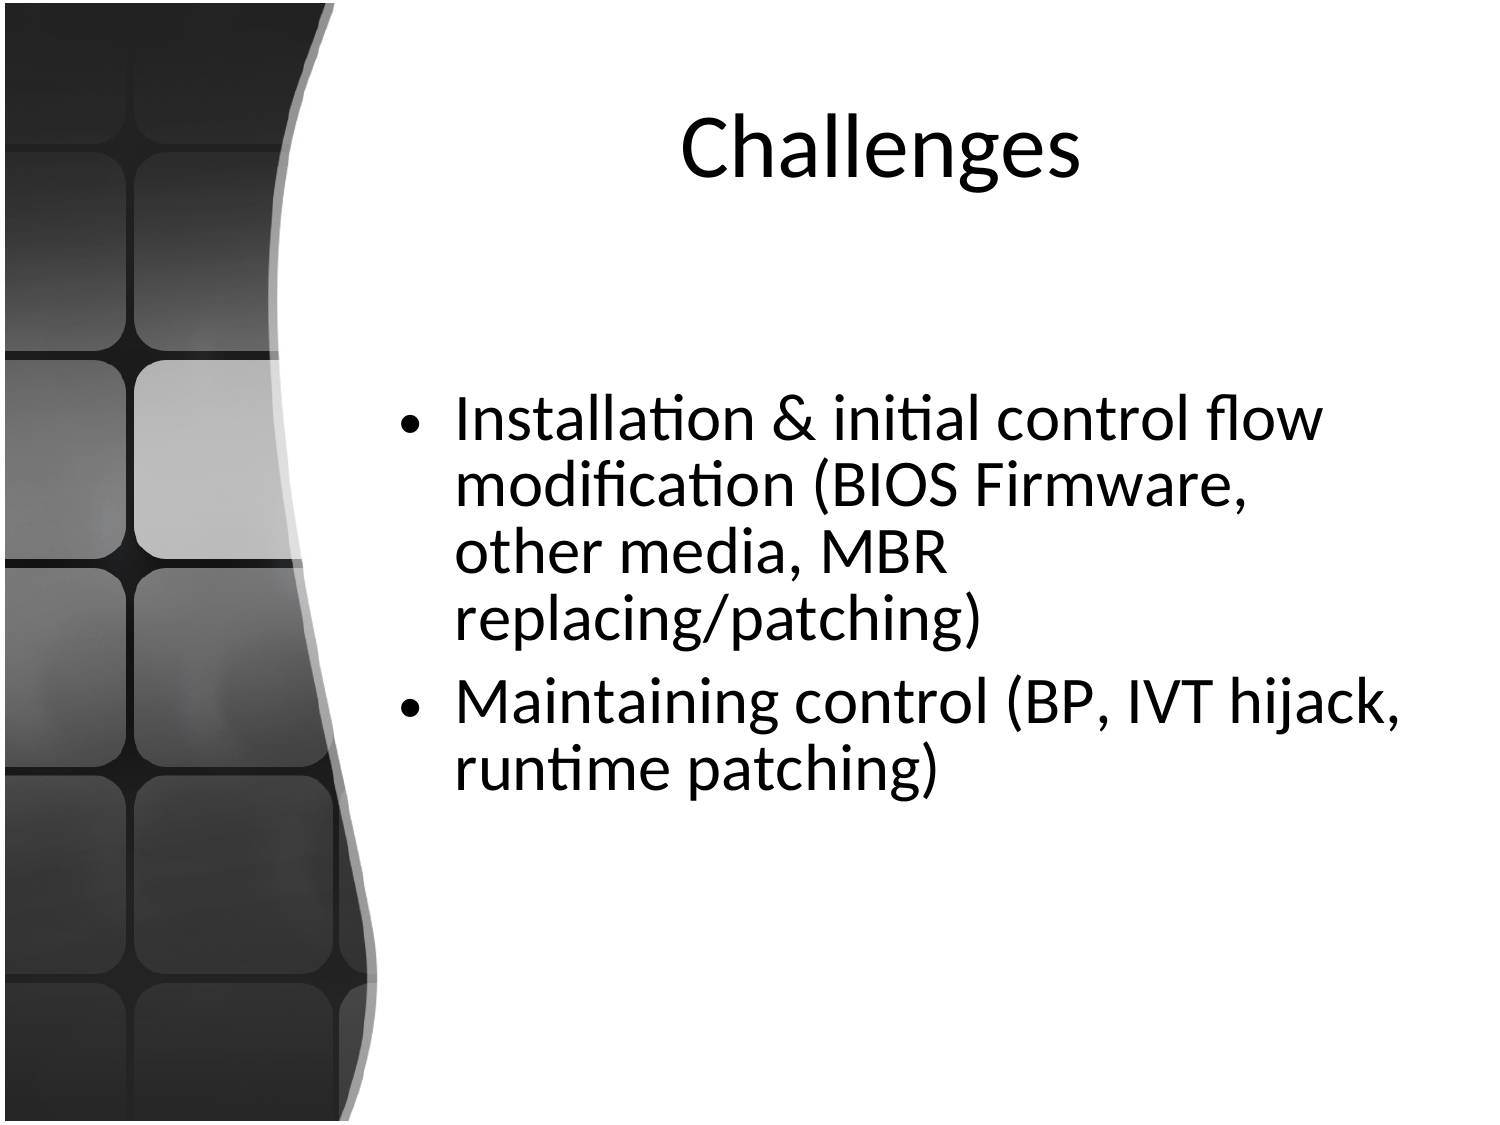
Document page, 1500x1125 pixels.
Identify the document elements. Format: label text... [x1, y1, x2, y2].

picture [0, 0, 1500, 1125]
title Challenges [206, 29, 1500, 281]
list Installation & initial control flow modification (BIOS Firmware, other media, MBR replacing/patching) Maintaining control (BP, IVT hijack, runtime patching) [383, 382, 1426, 1125]
